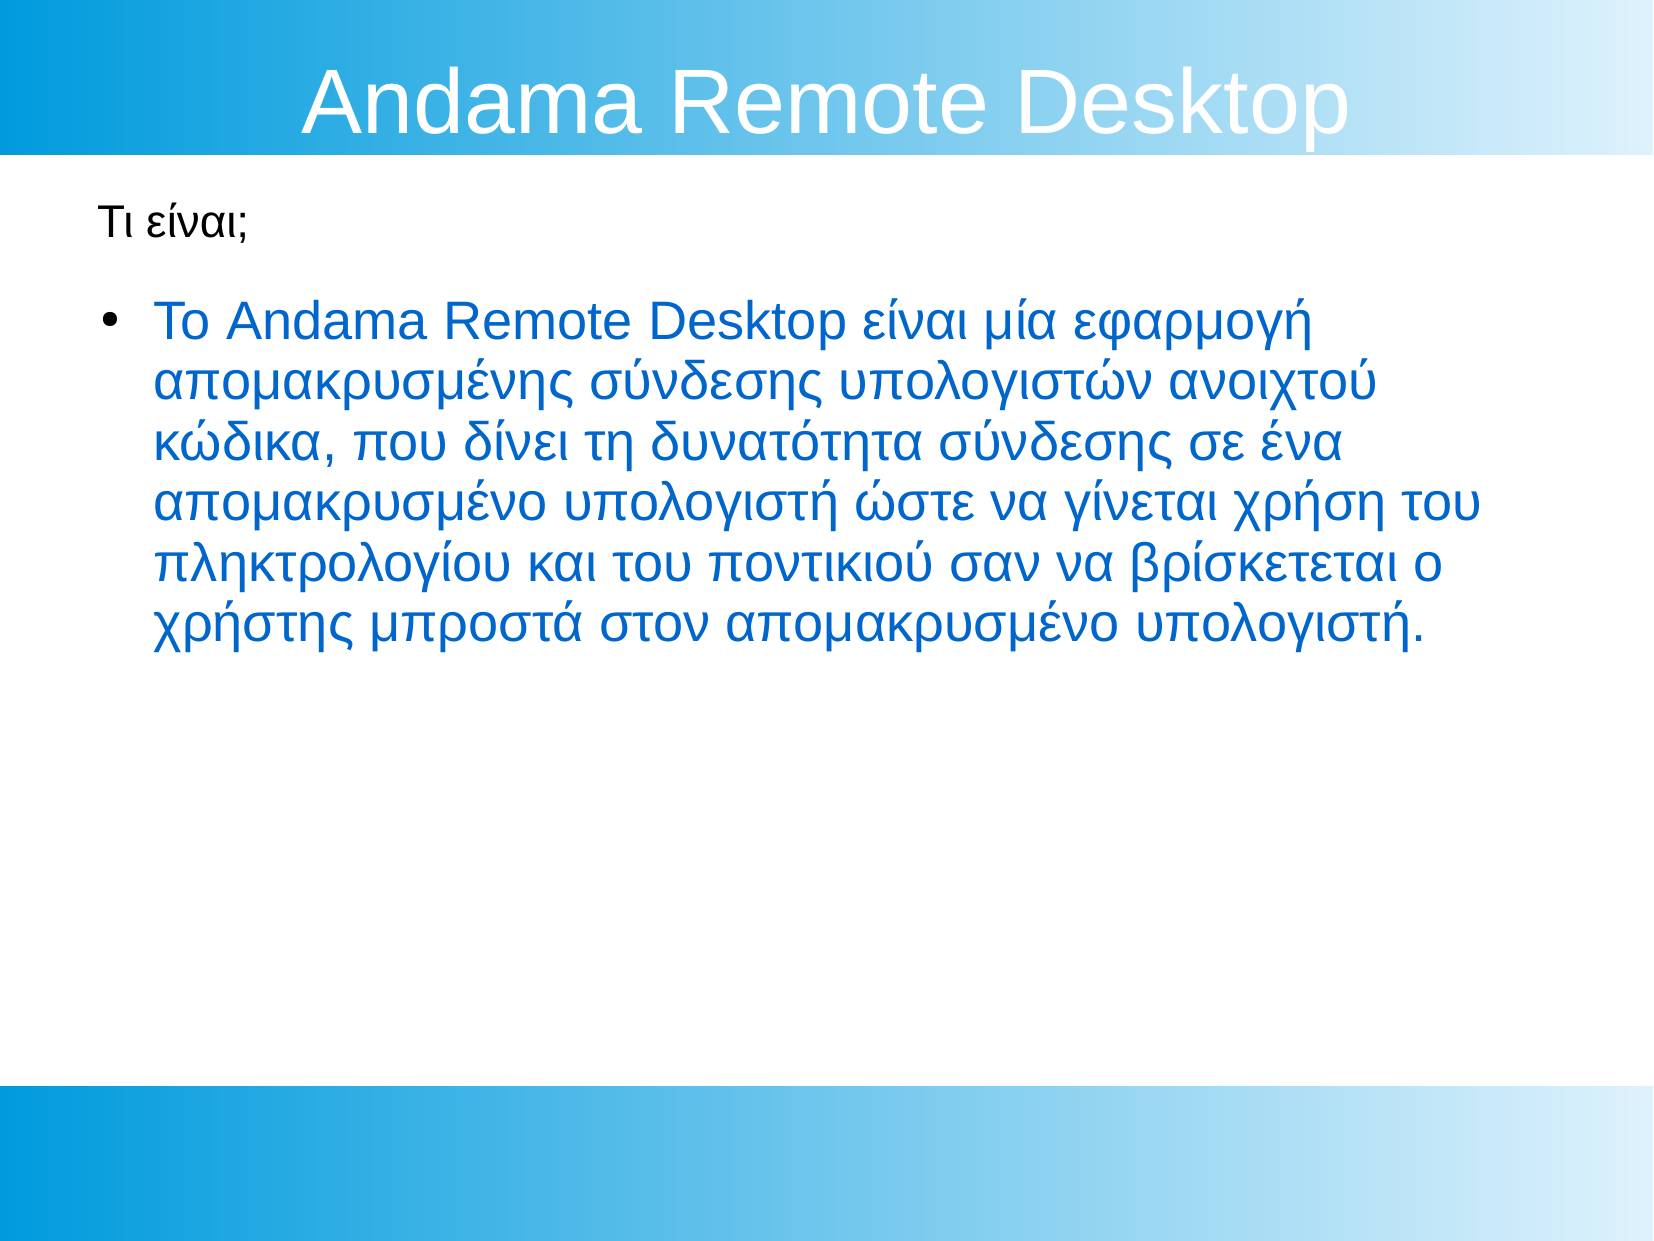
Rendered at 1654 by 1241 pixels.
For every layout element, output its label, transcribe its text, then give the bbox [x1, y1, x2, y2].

title Andama Remote Desktop [82, 49, 1571, 155]
text_box Τι είναι; [82, 188, 488, 255]
list Το Andama Remote Desktop είναι μία εφαρμογή απομακρυσμένης σύνδεσης υπολογιστών ανοιχτού κώδικα, που δίνει τη δυνατότητα σύνδεσης σε ένα απομακρυσμένο υπολογιστή ώστε να γίνεται χρήση του πληκτρολογίου και του ποντικιού σαν να βρίσκετεται ο χρήστης μπροστά στον απομακρυσμένο υπολογιστή. [82, 290, 1571, 1010]
